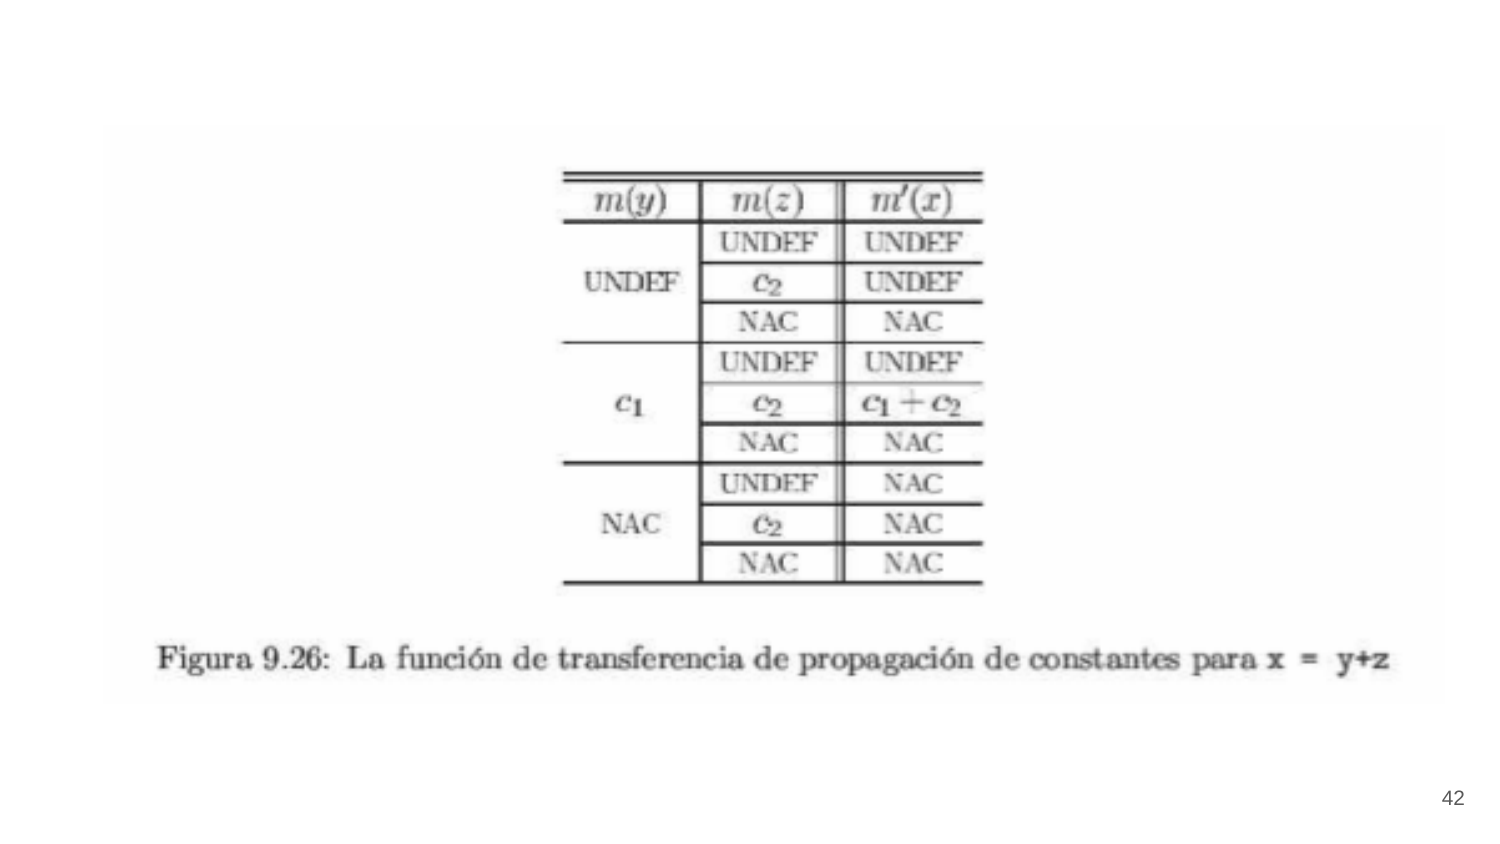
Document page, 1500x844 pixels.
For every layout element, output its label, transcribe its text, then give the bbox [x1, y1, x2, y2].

picture [103, 125, 1445, 704]
slide_number <number> [1389, 764, 1480, 830]
